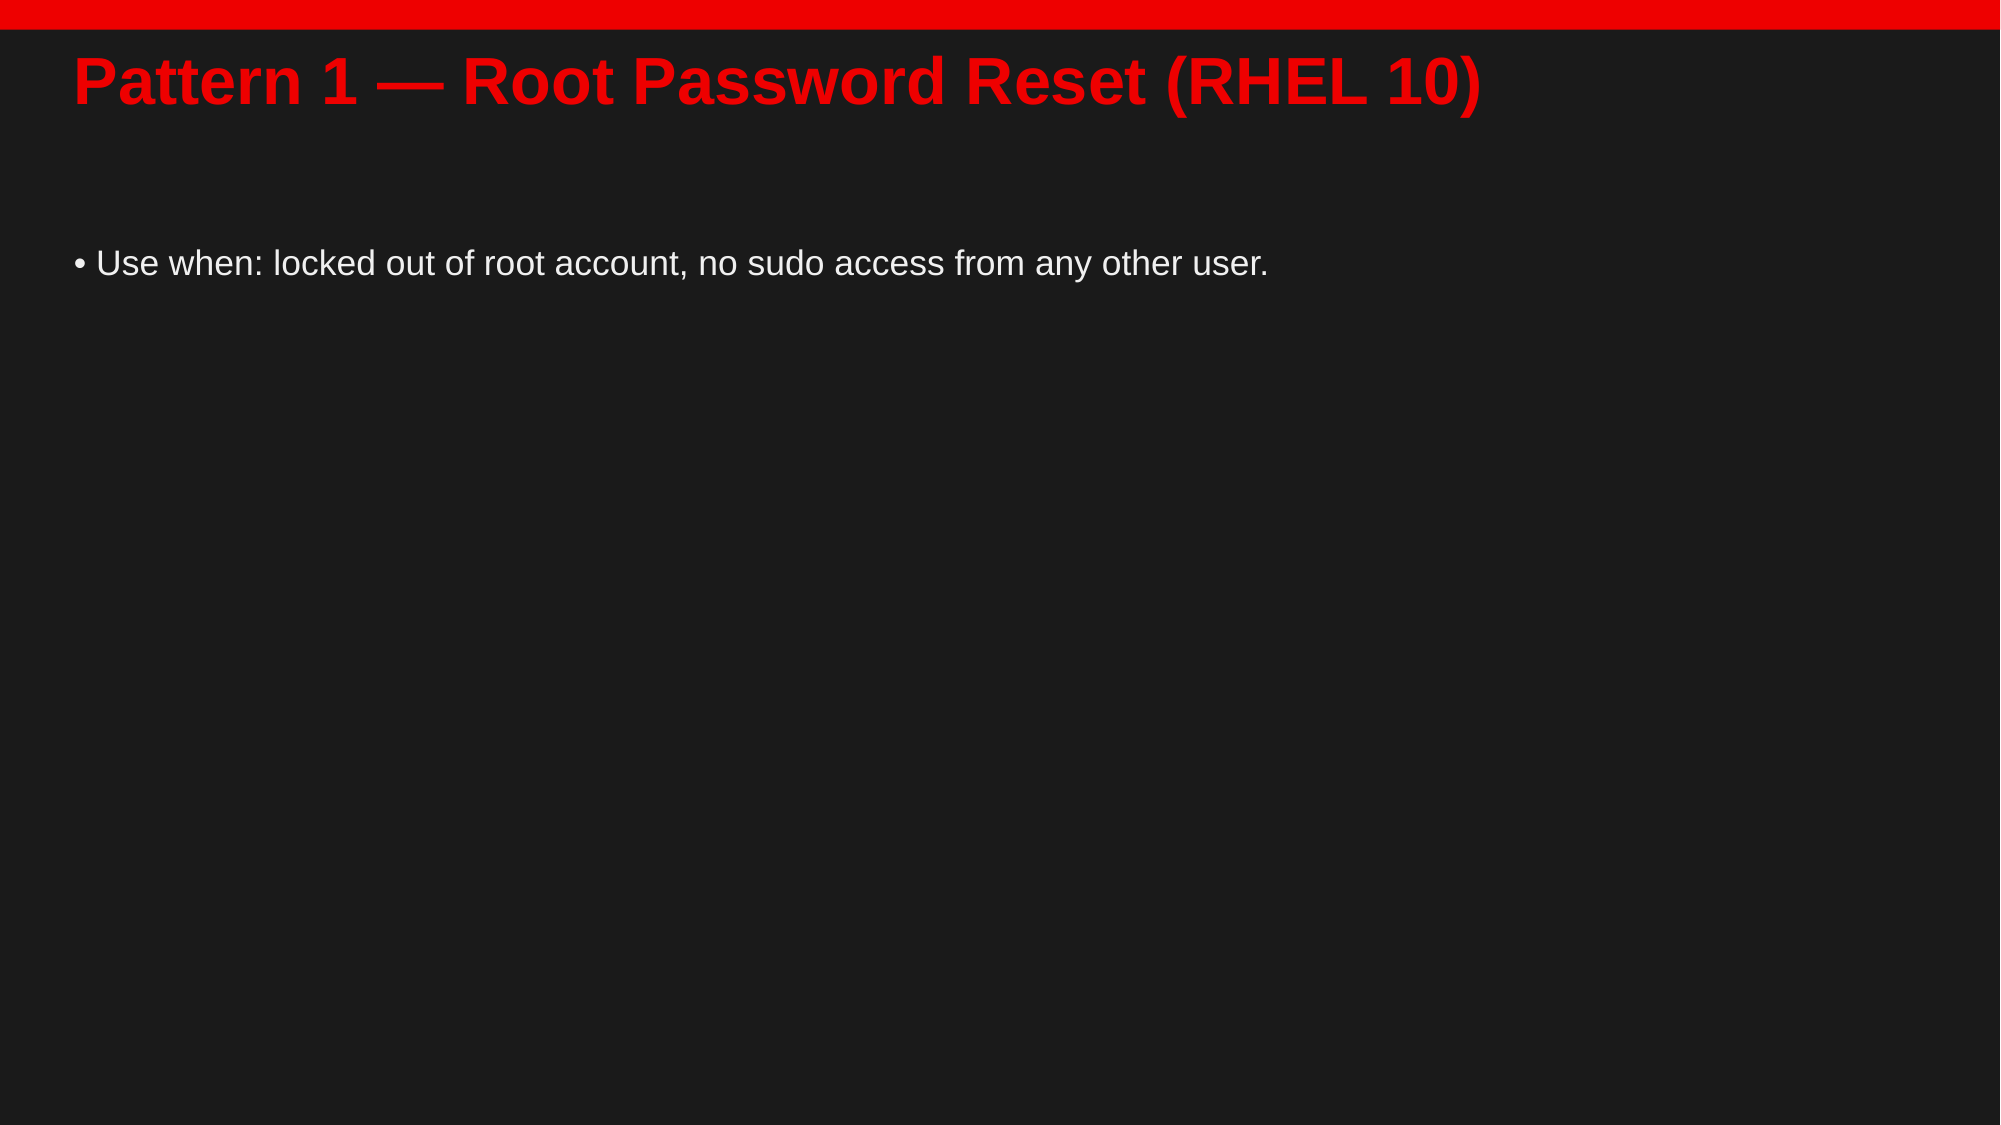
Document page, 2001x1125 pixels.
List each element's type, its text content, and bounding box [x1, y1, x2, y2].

text_box • Use when: locked out of root account, no sudo access from any other user. [59, 236, 1942, 1037]
text_box Pattern 1 — Root Password Reset (RHEL 10) [59, 36, 1942, 208]
text_box [0, 0, 2001, 30]
